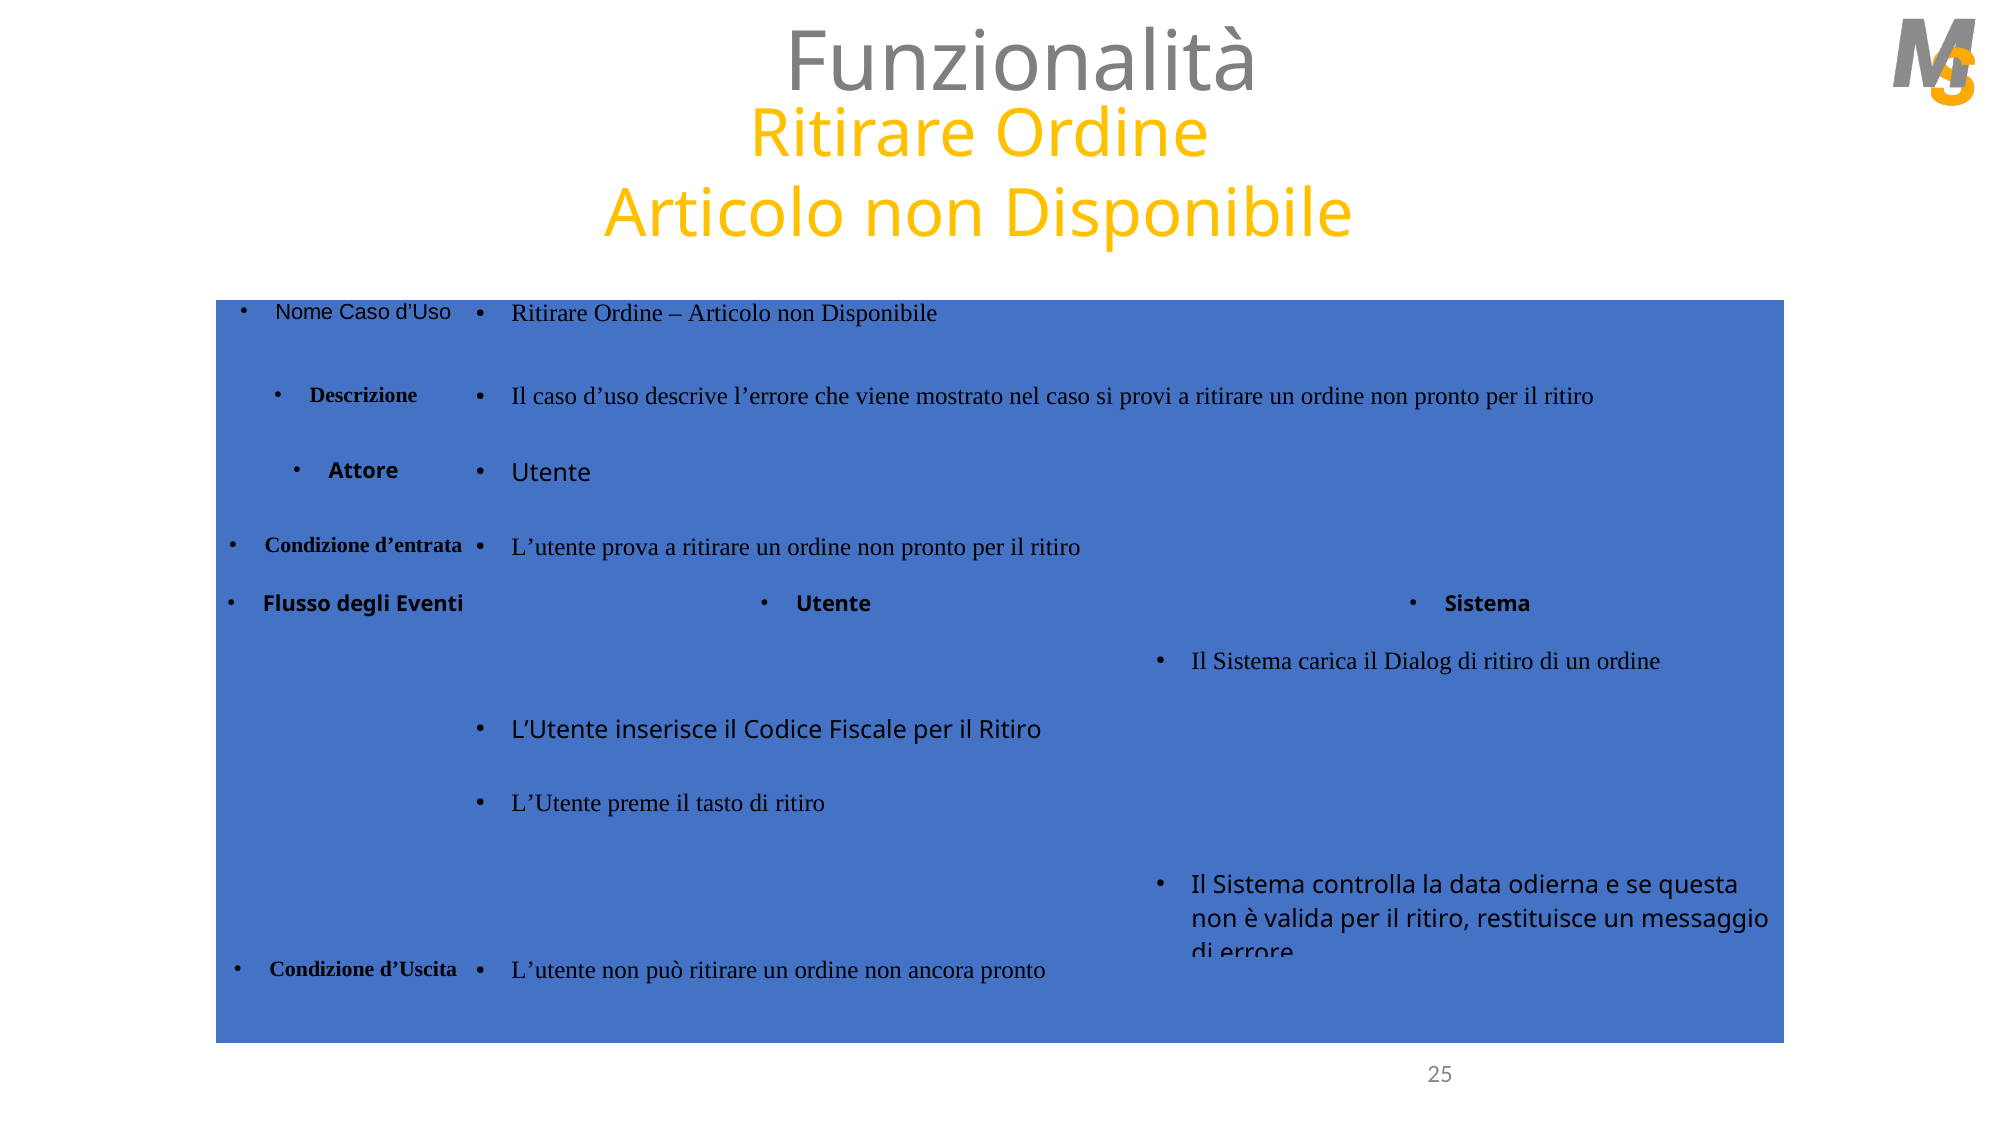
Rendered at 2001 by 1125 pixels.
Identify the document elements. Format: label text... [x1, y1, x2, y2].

text_box Funzionalità [759, 0, 1285, 82]
table_cell L’utente prova a ritirare un ordine non pronto per il ritiro [476, 533, 1784, 588]
text_box Ritirare Ordine Articolo non Disponibile [589, 82, 1455, 300]
table_cell Flusso degli Eventi [216, 588, 476, 712]
table_header Nome Caso d’Uso [216, 300, 476, 383]
table_cell L’Utente preme il tasto di ritiro [476, 789, 1156, 867]
table_cell Condizione d’entrata [216, 533, 476, 588]
picture [1876, 0, 1993, 117]
table_cell [216, 789, 476, 867]
table_cell [476, 647, 1156, 712]
table_cell Attore [216, 455, 476, 533]
table_cell Il caso d’uso descrive l’errore che viene mostrato nel caso si provi a ritirare un ordine non pronto per il ritiro [476, 383, 1784, 455]
table_cell [216, 712, 476, 789]
table_header Ritirare Ordine – Articolo non Disponibile [476, 300, 1784, 383]
table_cell L’utente non può ritirare un ordine non ancora pronto [476, 957, 1784, 1043]
table_cell Utente [476, 588, 1156, 647]
table_cell L’Utente inserisce il Codice Fiscale per il Ritiro [476, 712, 1156, 789]
table_cell Sistema [1156, 588, 1784, 647]
table_cell [1156, 789, 1784, 867]
table_cell Utente [476, 455, 1784, 533]
table_cell Il Sistema carica il Dialog di ritiro di un ordine [1156, 647, 1784, 712]
table_cell [1156, 712, 1784, 789]
table_cell Condizione d’Uscita [216, 957, 476, 1043]
text_box [1412, 1042, 1863, 1103]
table_cell [476, 867, 1156, 957]
table_cell Il Sistema controlla la data odierna e se questa non è valida per il ritiro, restituisce un messaggio di errore [1156, 867, 1784, 957]
table_cell [216, 867, 476, 957]
table_cell Descrizione [216, 383, 476, 455]
